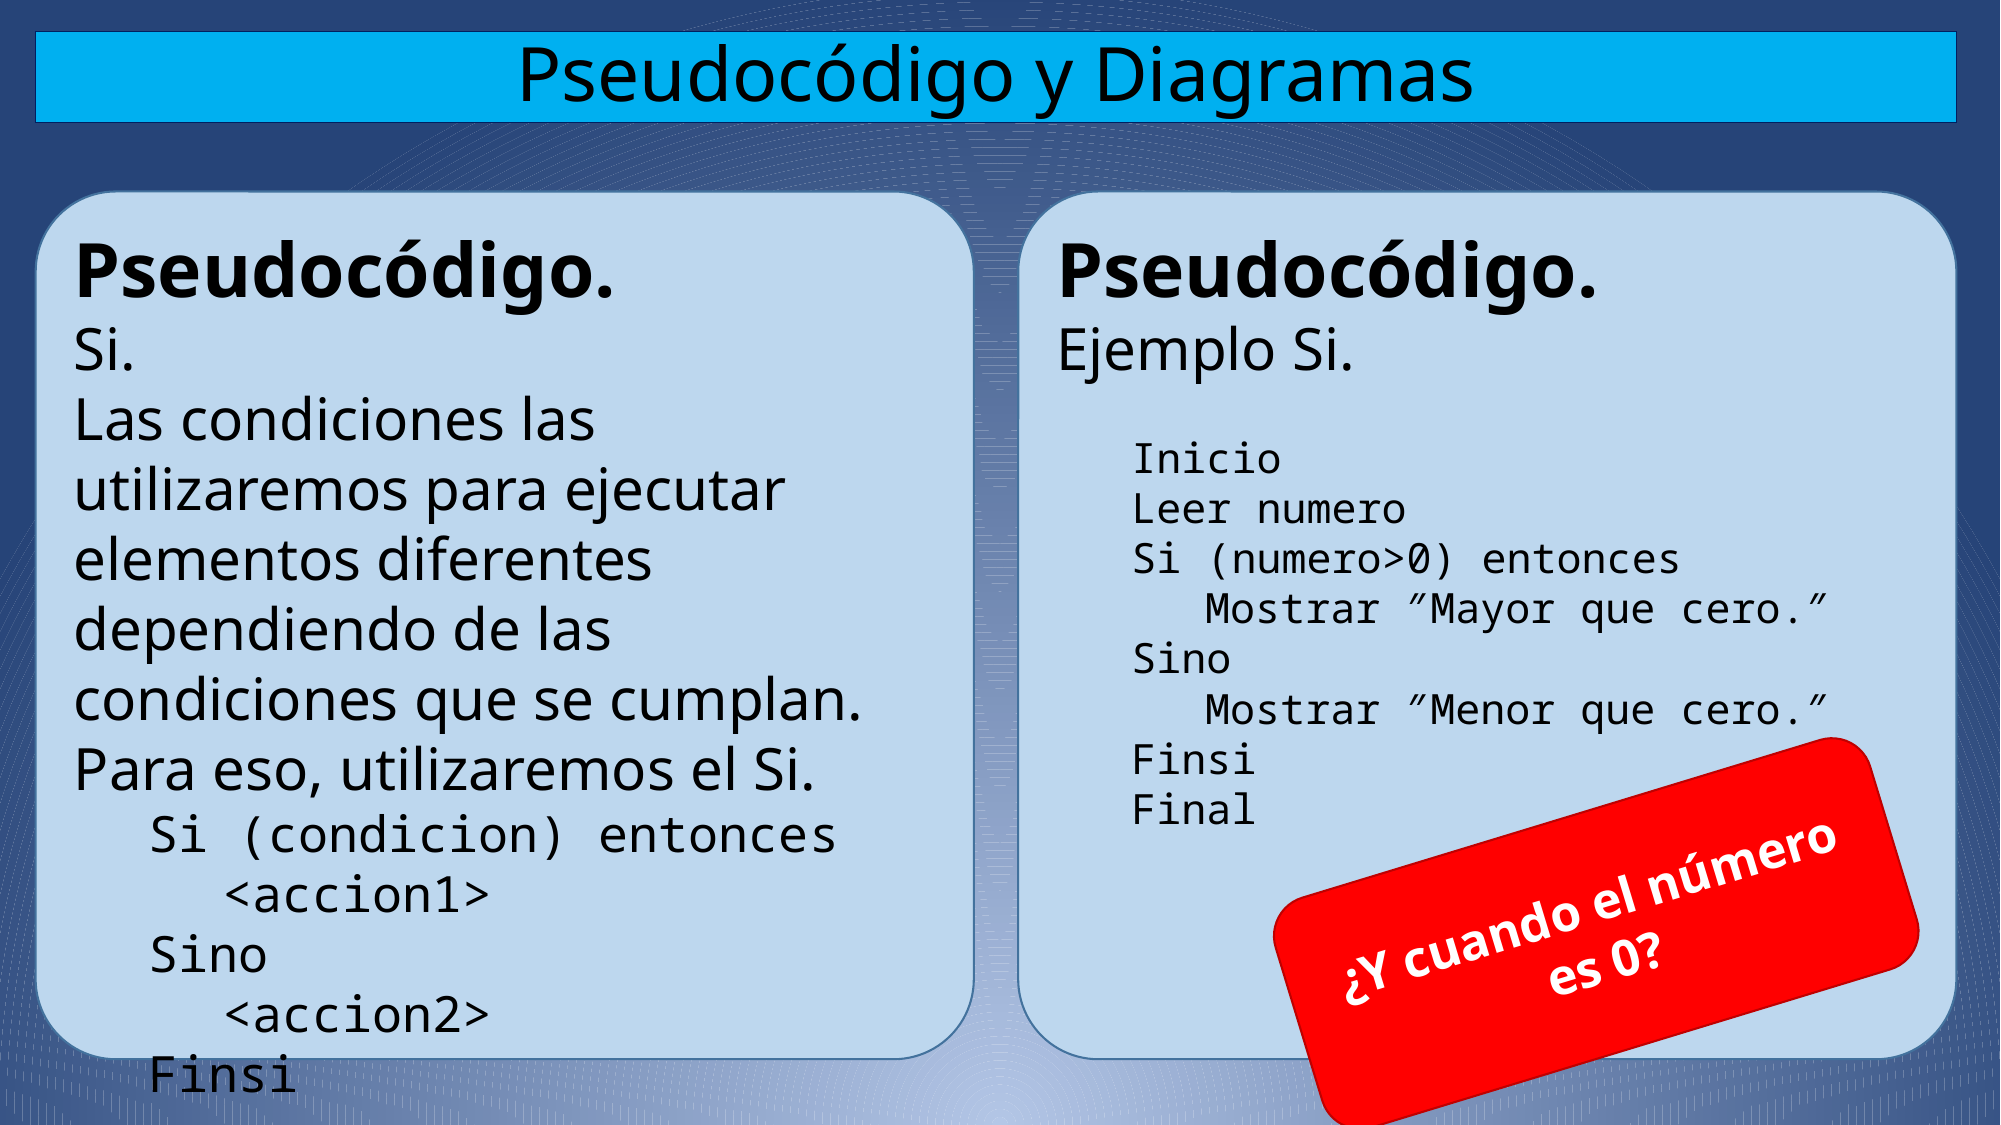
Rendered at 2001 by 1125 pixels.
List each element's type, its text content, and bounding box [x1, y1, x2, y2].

text_box Pseudocódigo. Ejemplo Si. Inicio Leer numero Si (numero>0) entonces Mostrar ″Mayor que cero.″ Sino Mostrar ″Menor que cero.″ Finsi Final [1018, 191, 1957, 1060]
text_box ¿Y cuando el número es 0? [1273, 738, 1919, 1125]
title Pseudocódigo y Diagramas [35, 31, 1957, 123]
text_box Pseudocódigo. Si. Las condiciones las utilizaremos para ejecutar elementos diferentes dependiendo de las condiciones que se cumplan. Para eso, utilizaremos el Si. Si (condicion) entonces <accion1> Sino <accion2> Finsi [35, 191, 974, 1060]
